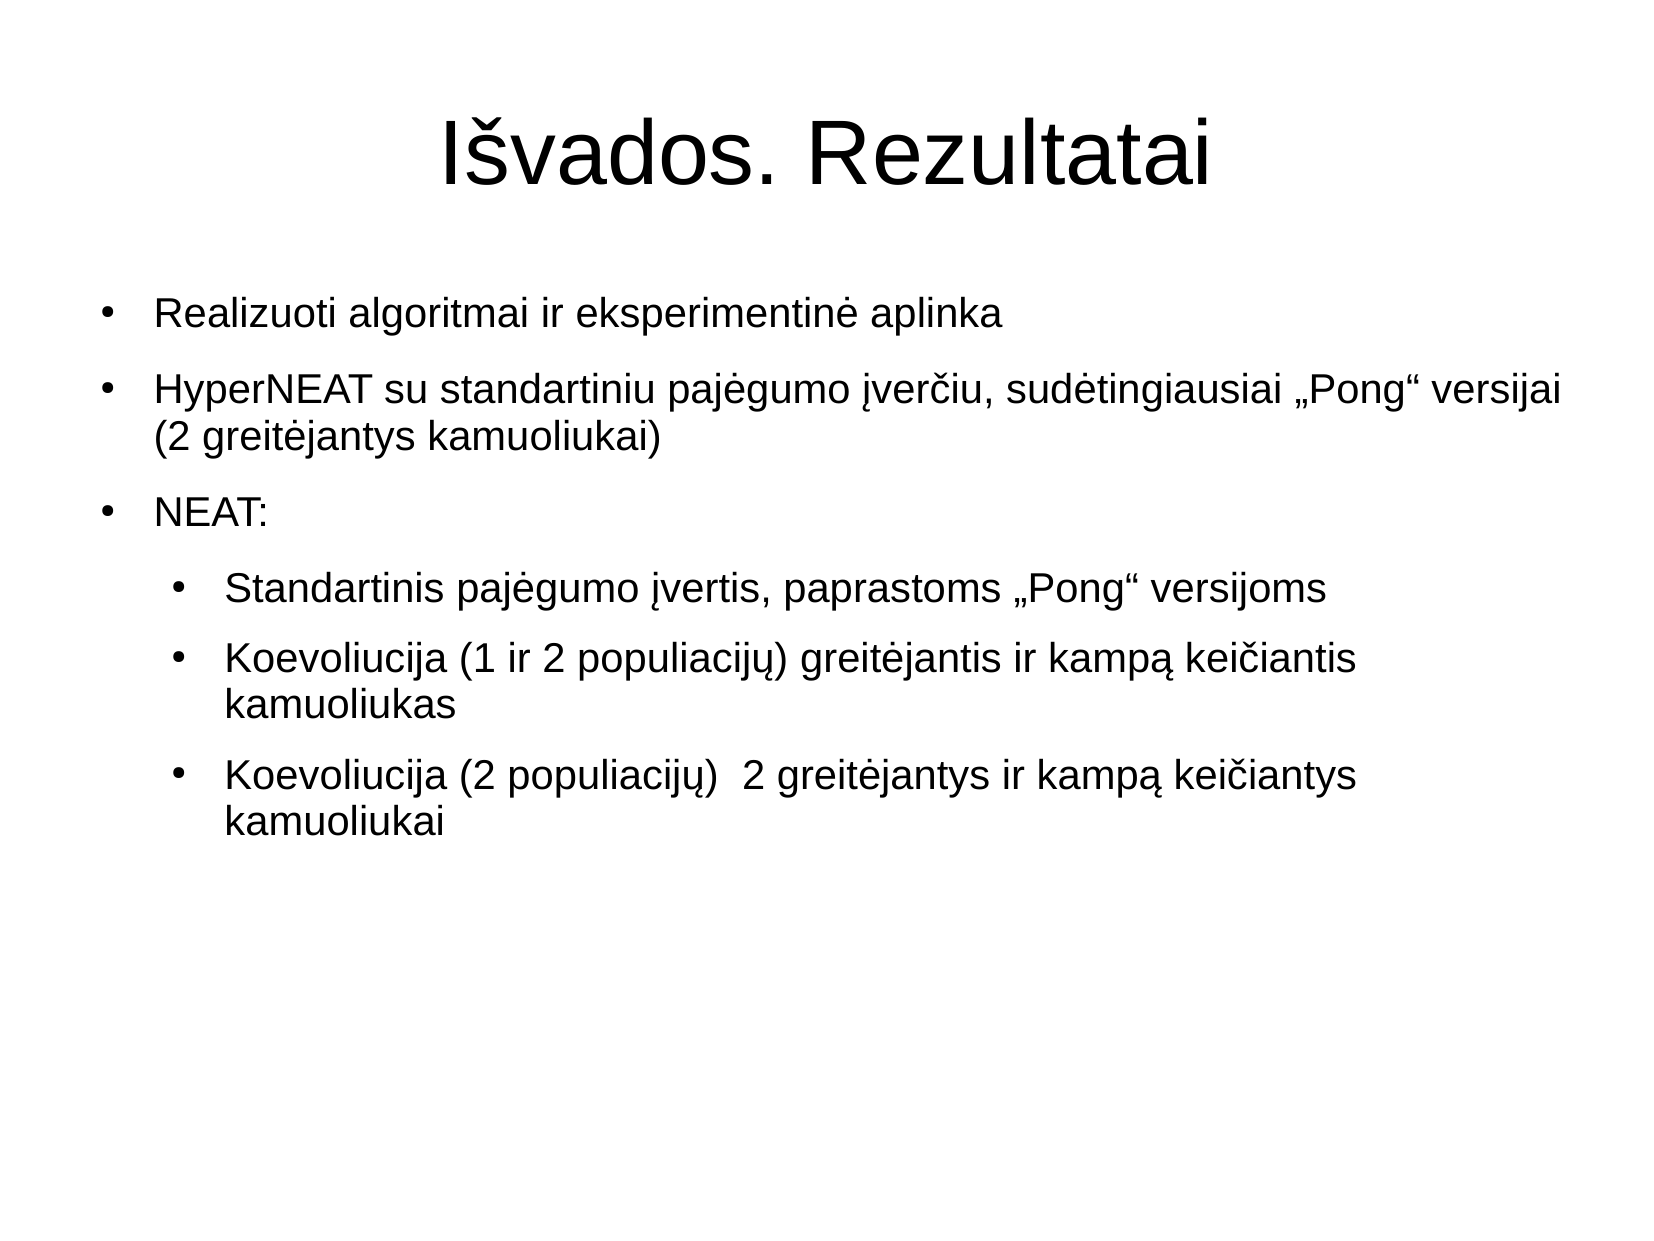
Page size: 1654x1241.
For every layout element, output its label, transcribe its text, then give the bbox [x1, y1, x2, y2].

title Išvados. Rezultatai [82, 49, 1571, 257]
list Realizuoti algoritmai ir eksperimentinė aplinka HyperNEAT su standartiniu pajėgumo įverčiu, sudėtingiausiai „Pong“ versijai (2 greitėjantys kamuoliukai) NEAT: Standartinis pajėgumo įvertis, paprastoms „Pong“ versijoms Koevoliucija (1 ir 2 populiacijų) greitėjantis ir kampą keičiantis kamuoliukas Koevoliucija (2 populiacijų) 2 greitėjantys ir kampą keičiantys kamuoliukai [82, 290, 1571, 1010]
